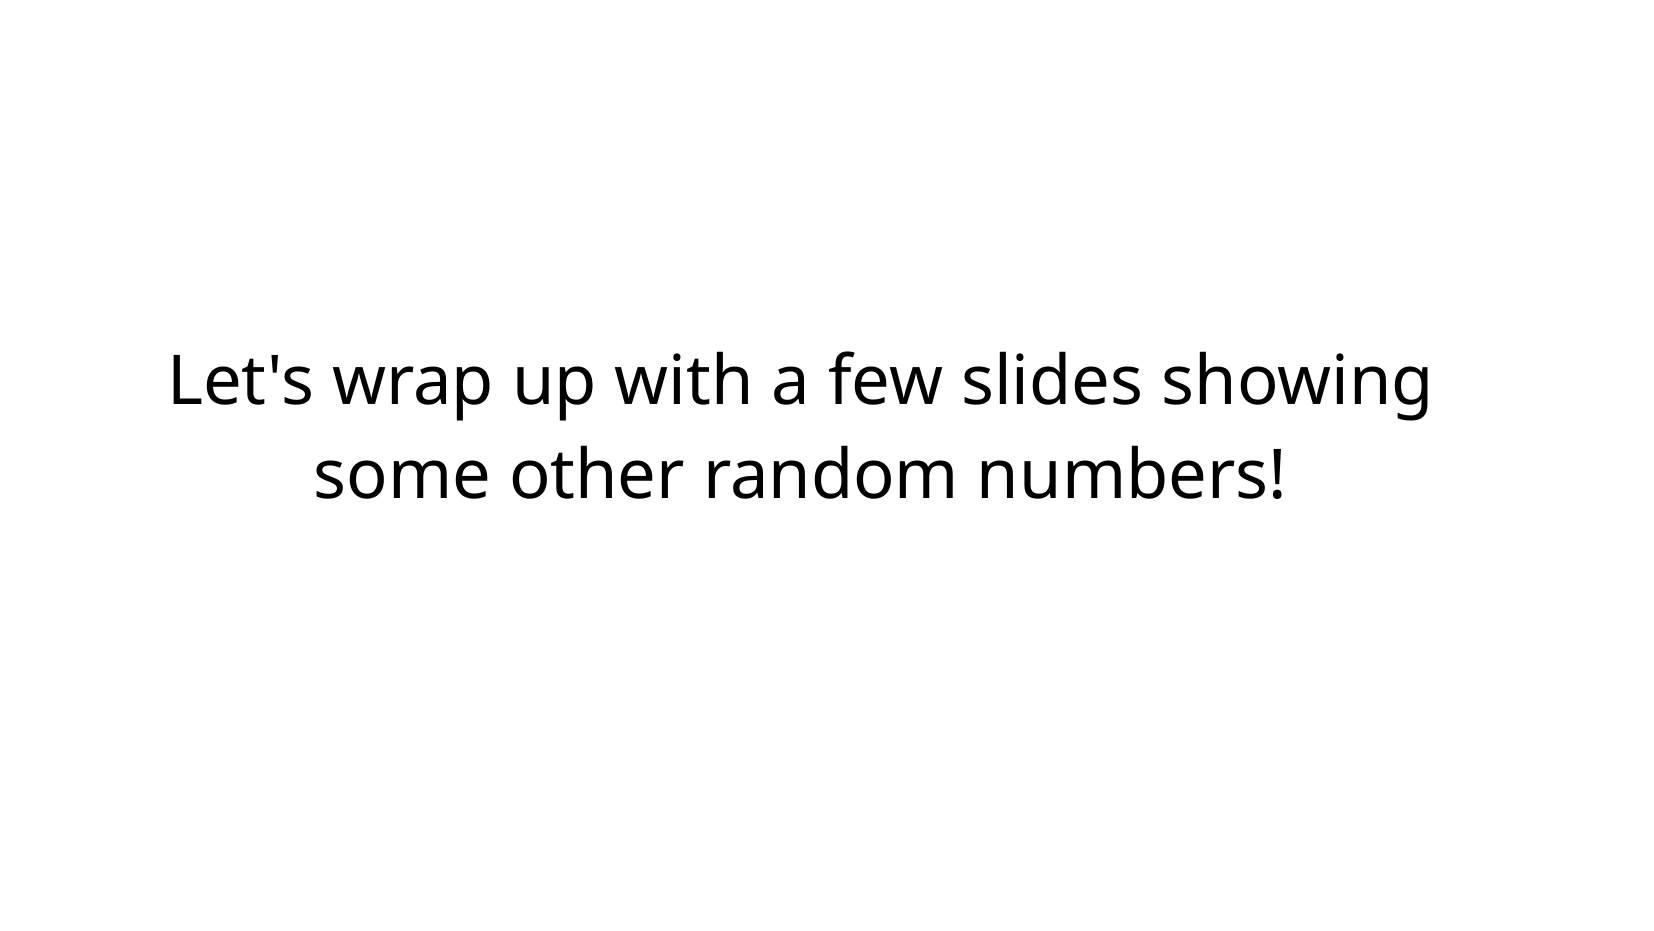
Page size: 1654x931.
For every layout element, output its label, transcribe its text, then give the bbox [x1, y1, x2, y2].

title Let's wrap up with a few slides showing some other random numbers! [56, 336, 1546, 513]
